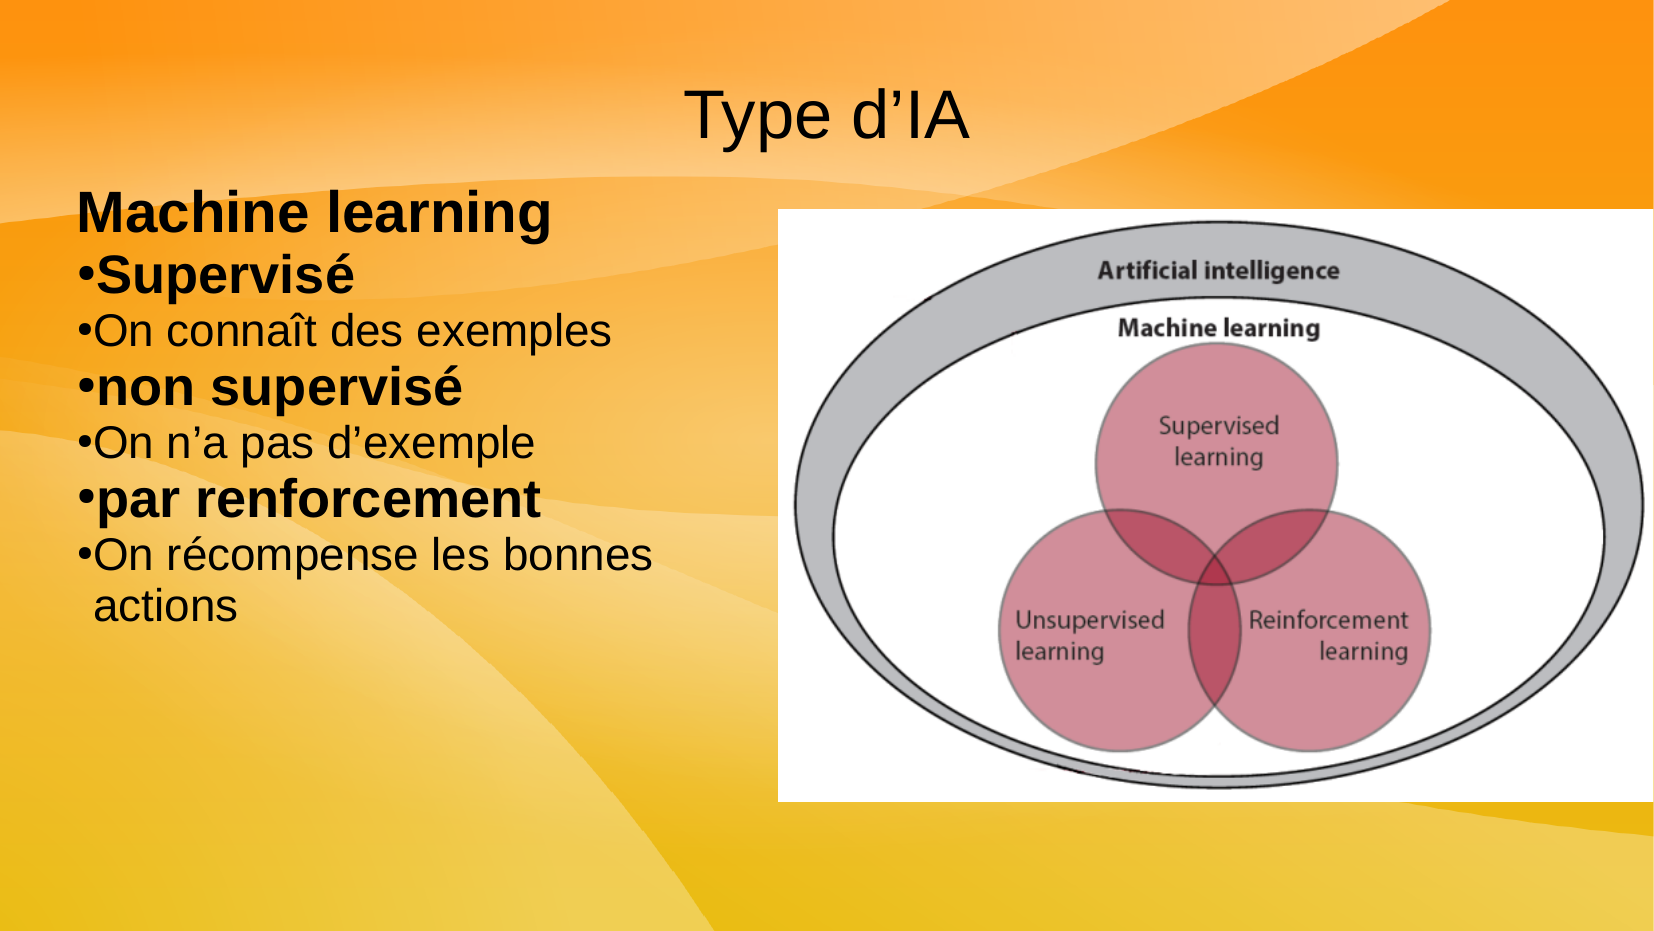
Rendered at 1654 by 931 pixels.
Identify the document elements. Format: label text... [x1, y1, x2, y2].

picture [0, 0, 1654, 931]
title Type d’IA [82, 37, 1571, 193]
subtitle Machine learning Supervisé On connaît des exemples non supervisé On n’a pas d’exemple par renforcement On récompense les bonnes actions [76, 179, 1565, 928]
